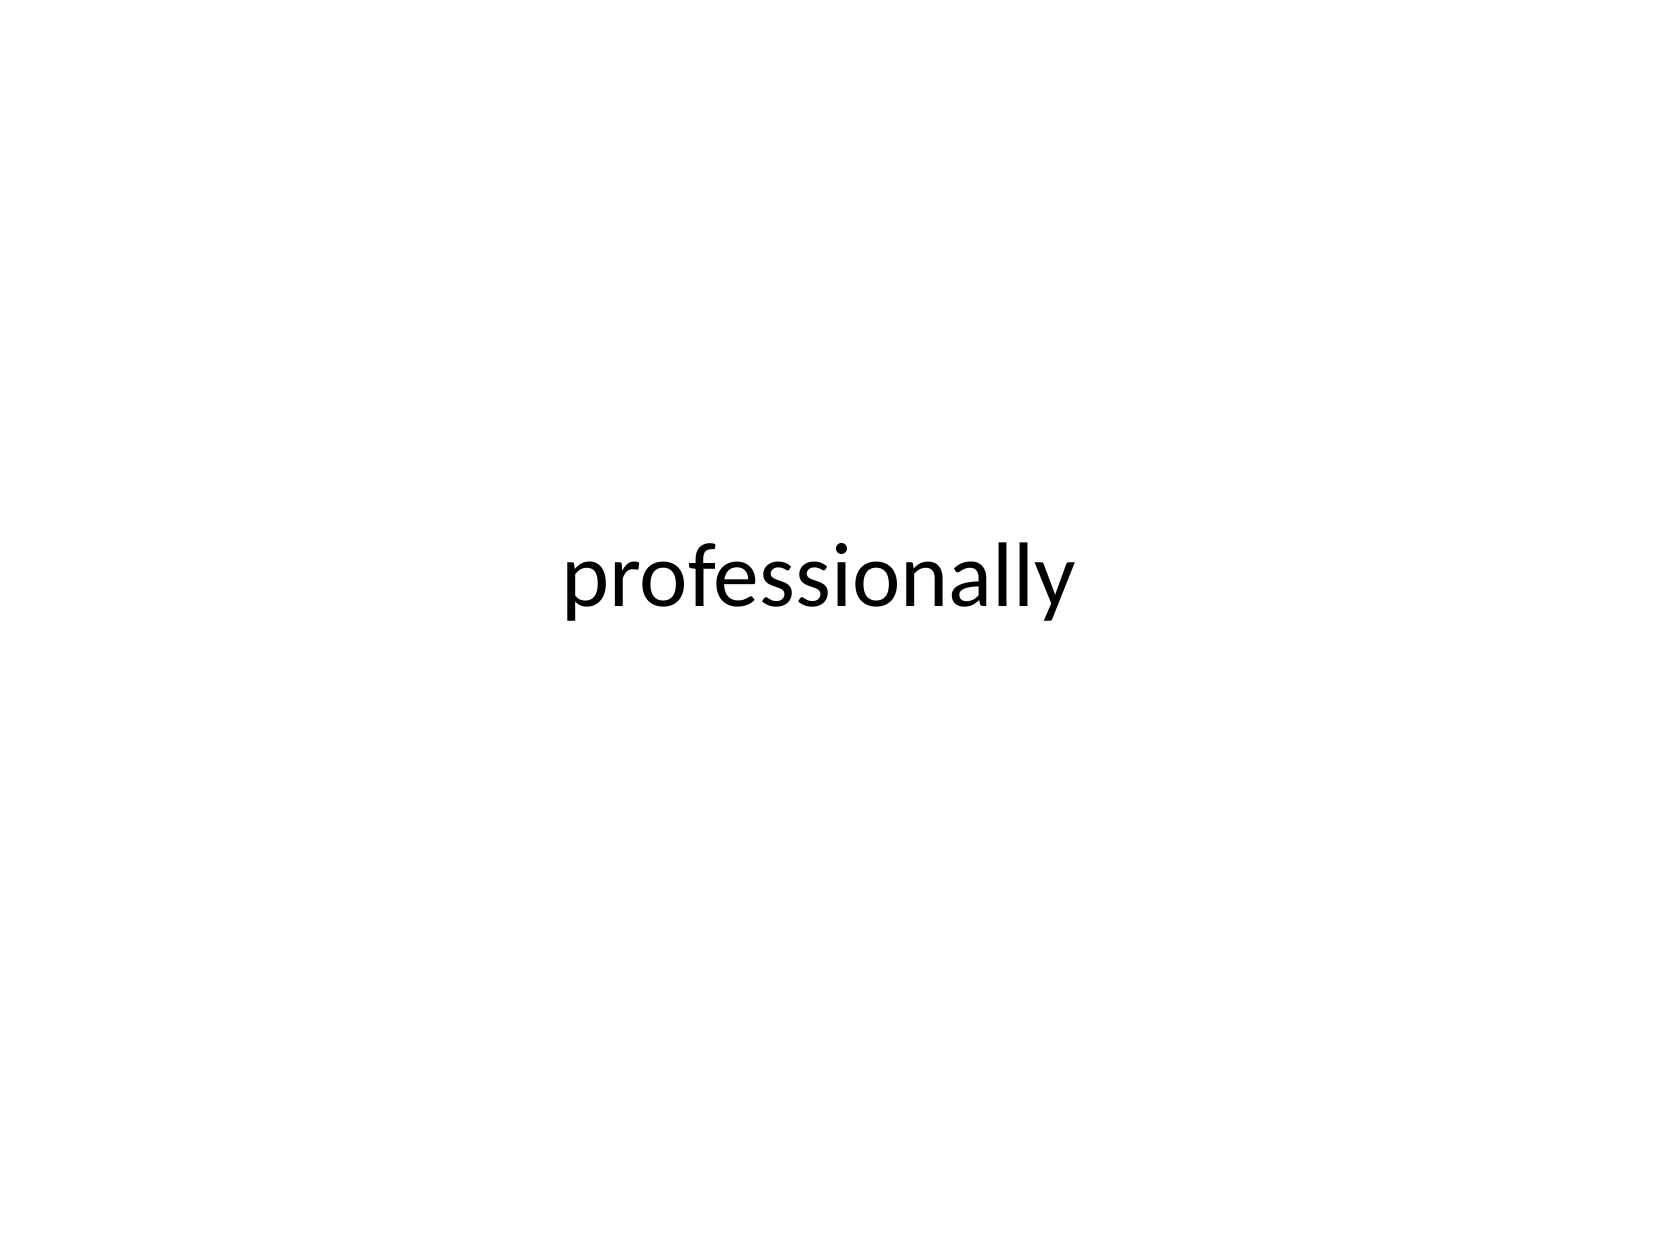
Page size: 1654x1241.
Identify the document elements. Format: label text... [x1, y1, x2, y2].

title professionally [75, 480, 1564, 688]
